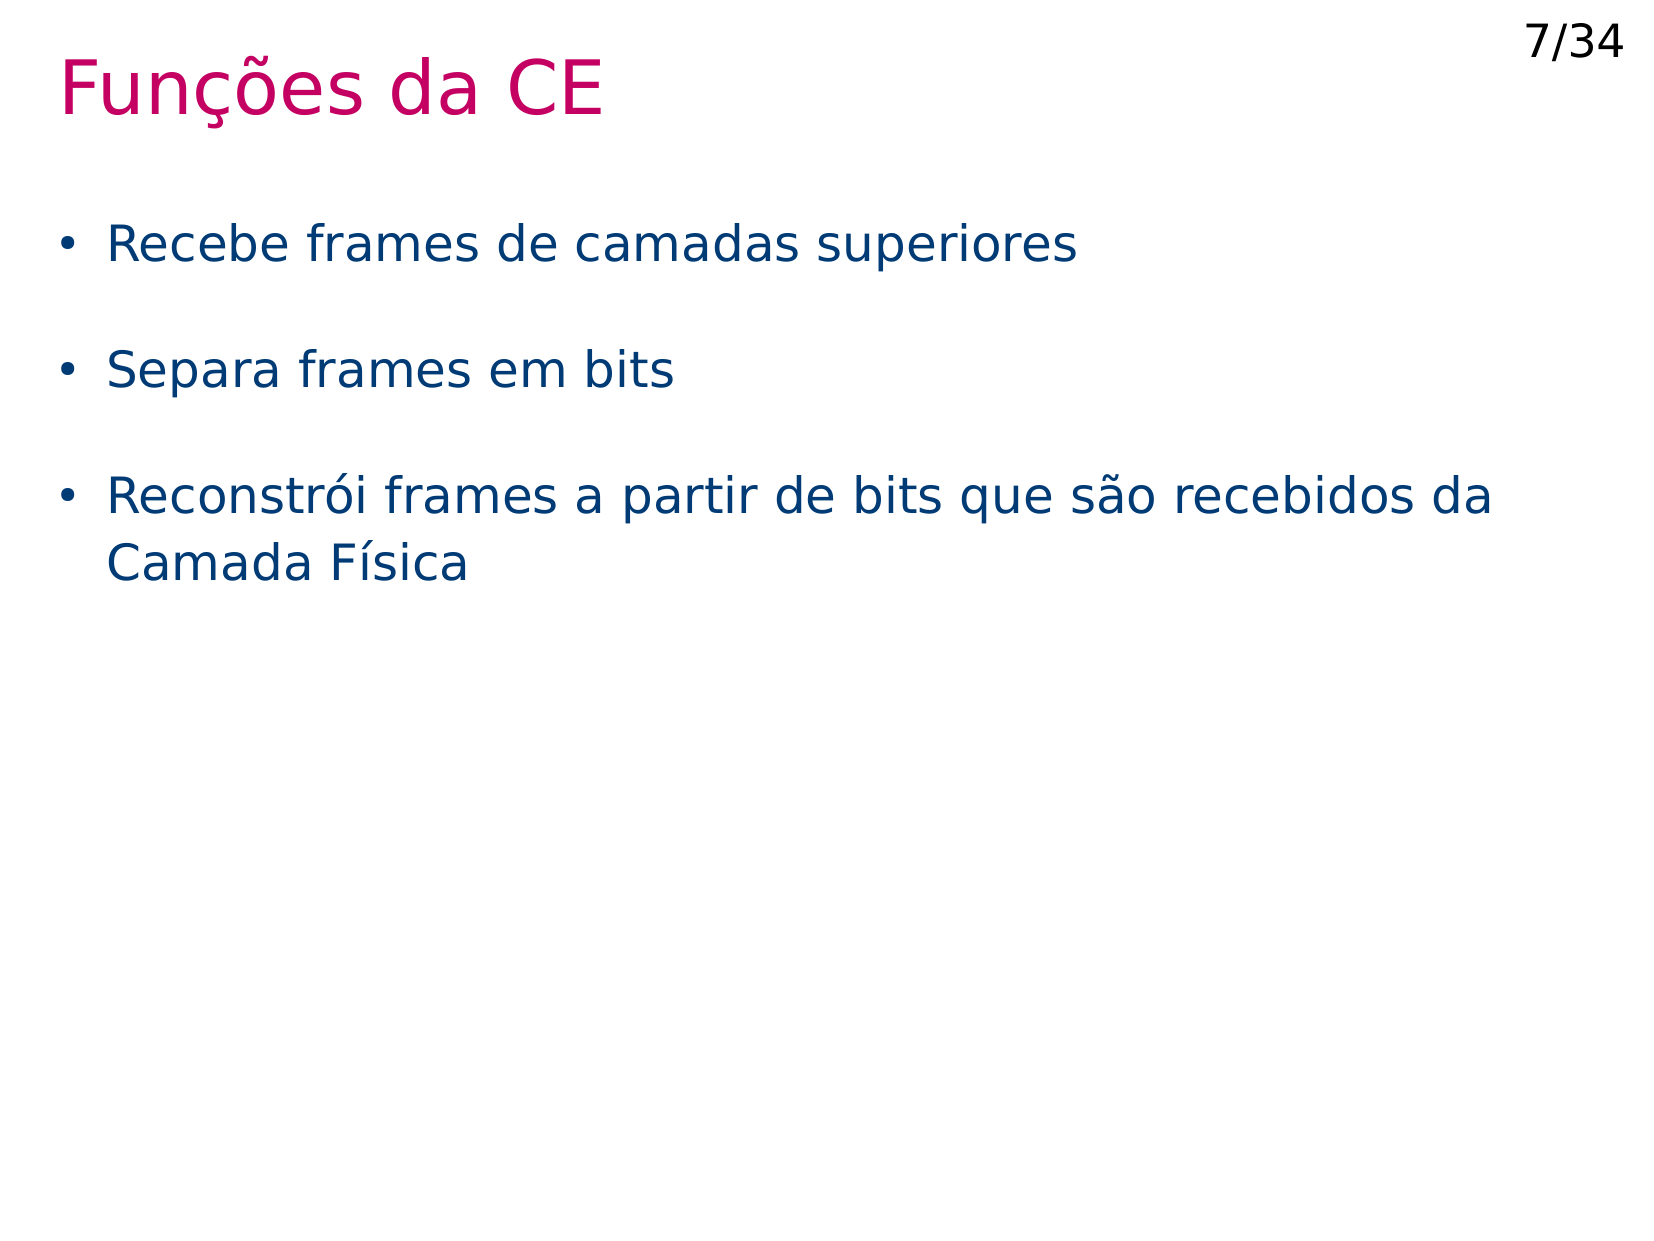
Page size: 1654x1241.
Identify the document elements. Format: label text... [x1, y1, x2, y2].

title Funções da CE [59, 29, 1625, 148]
list Recebe frames de camadas superiores Separa frames em bits Reconstrói frames a partir de bits que são recebidos da Camada Física [59, 206, 1625, 1211]
